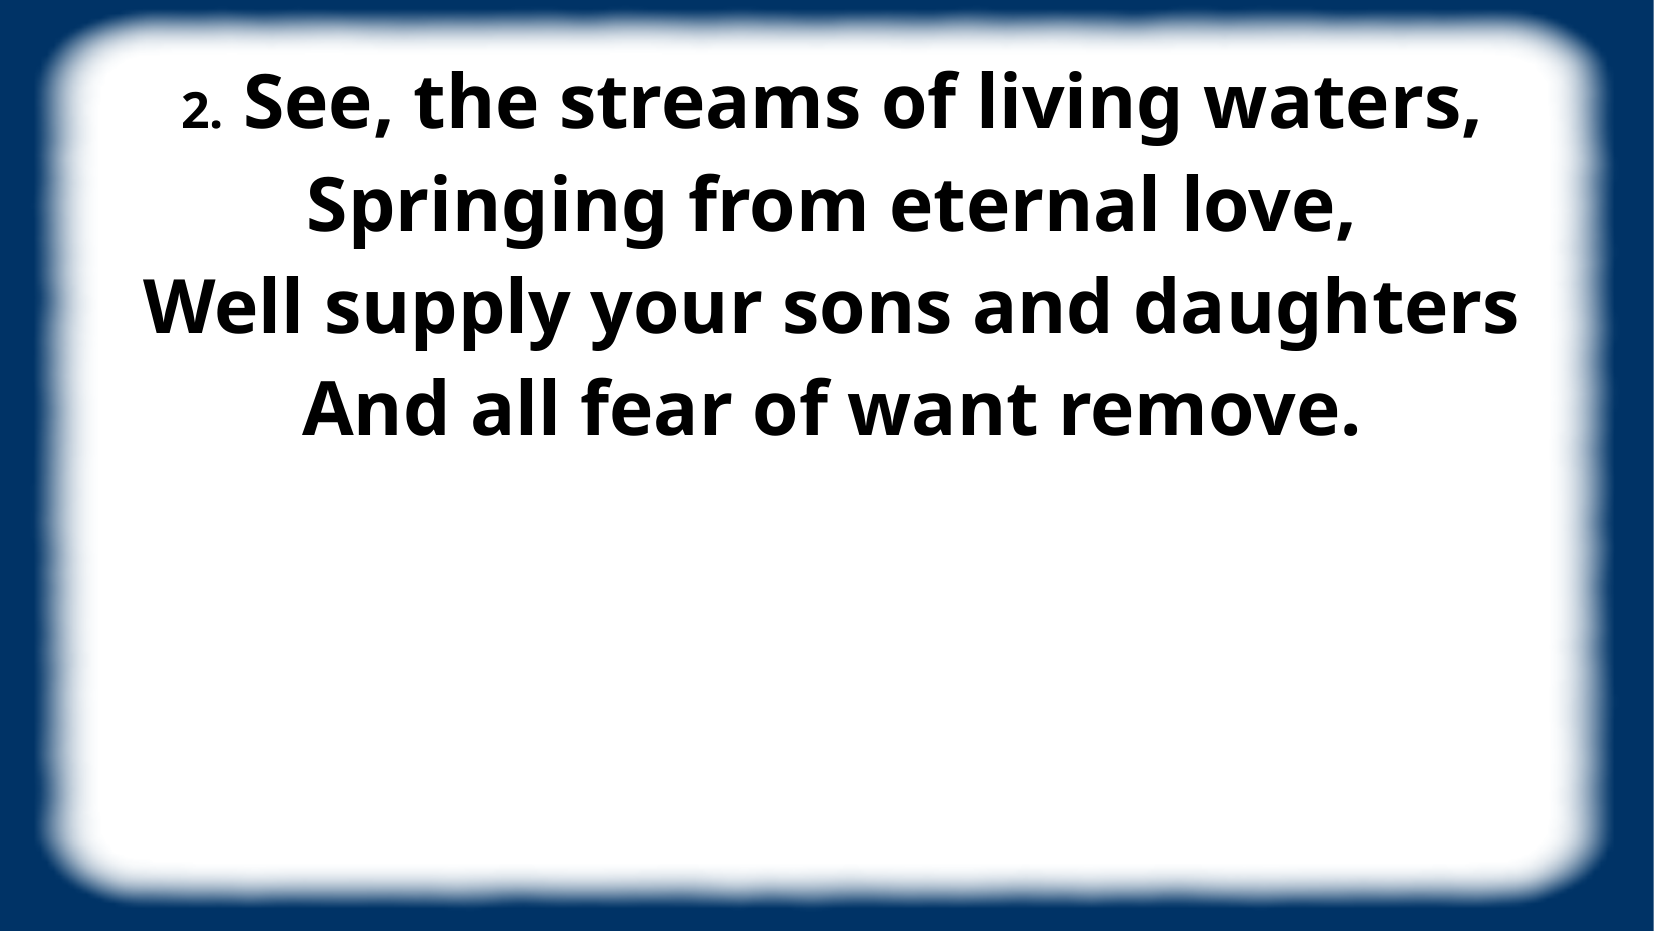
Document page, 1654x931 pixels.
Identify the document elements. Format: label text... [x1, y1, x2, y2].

text_box 2. See, the streams of living waters, Springing from eternal love, Well supply your sons and daughters And all fear of want remove. [90, 41, 1576, 456]
picture [0, 0, 1654, 931]
